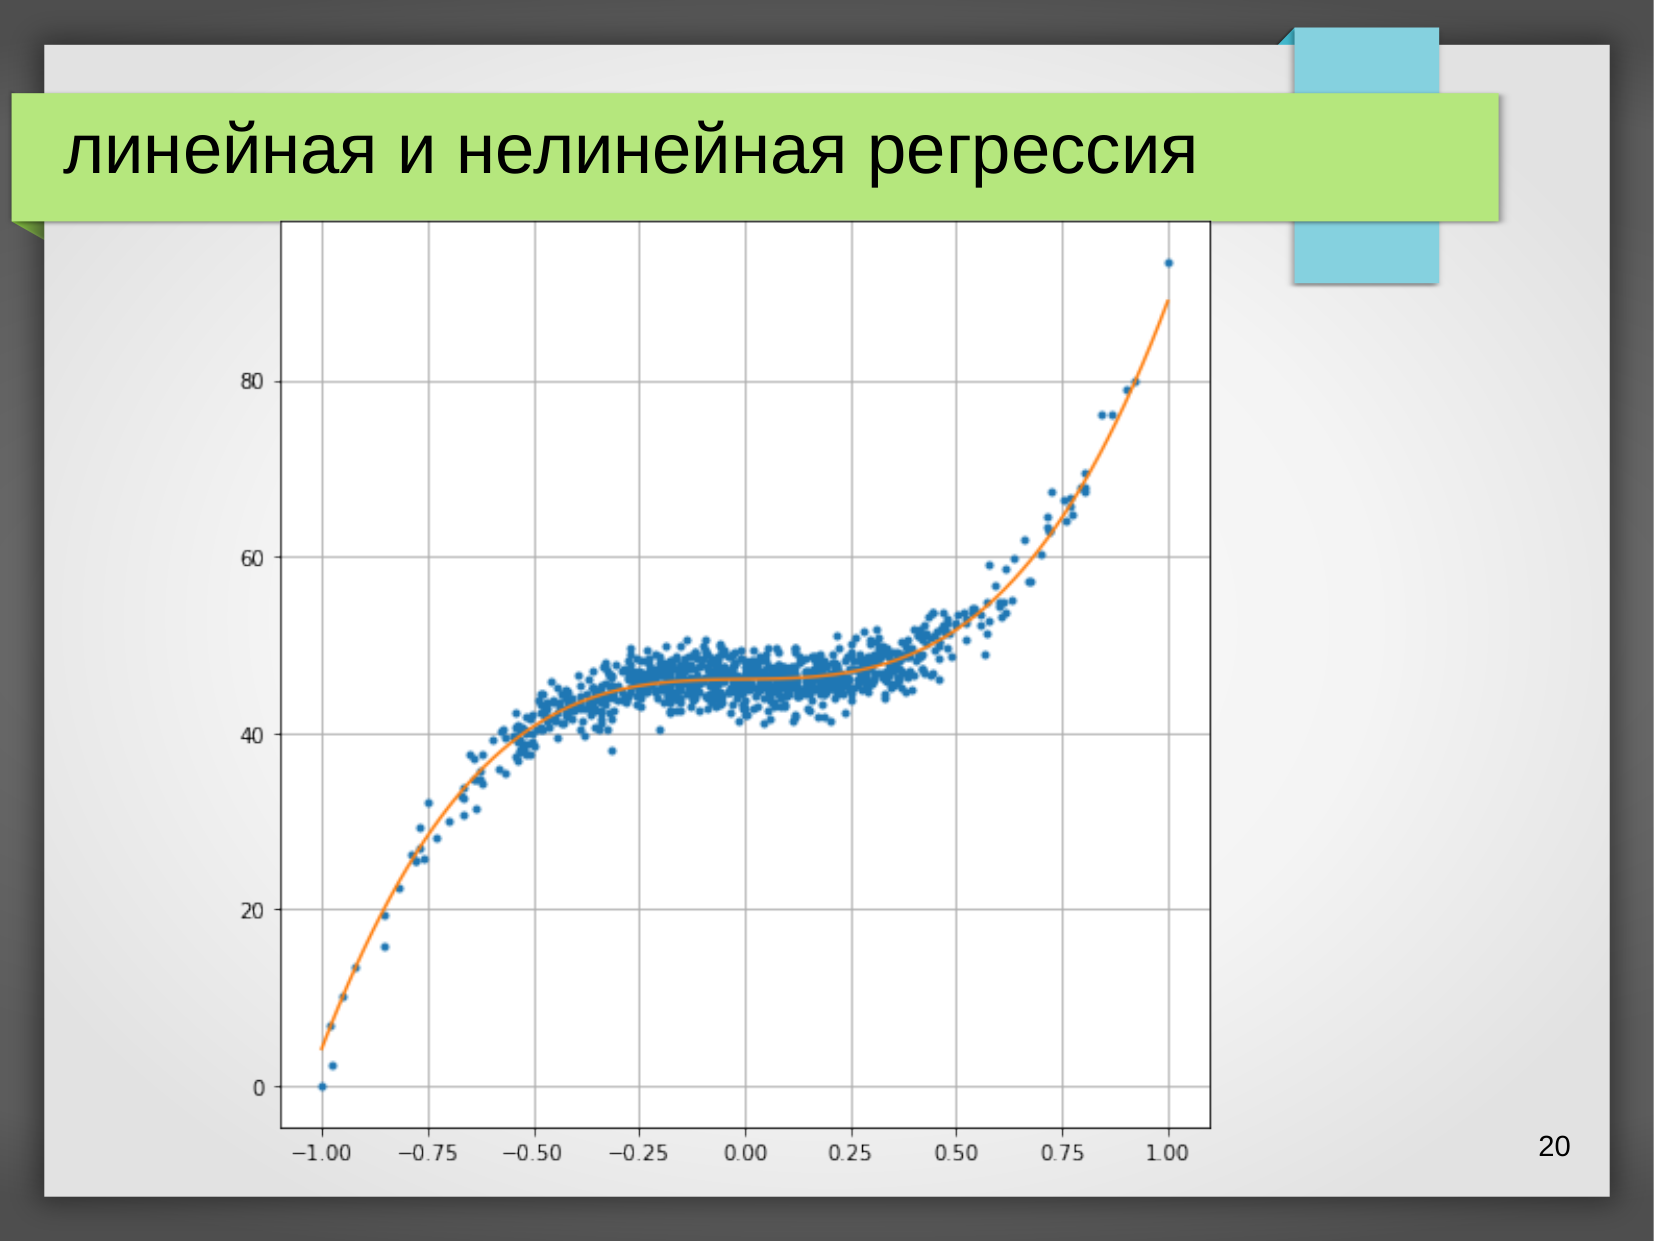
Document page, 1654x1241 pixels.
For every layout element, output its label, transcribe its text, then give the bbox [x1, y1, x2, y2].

picture [0, 0, 1654, 1241]
title линейная и нелинейная регрессия [63, 106, 1469, 193]
